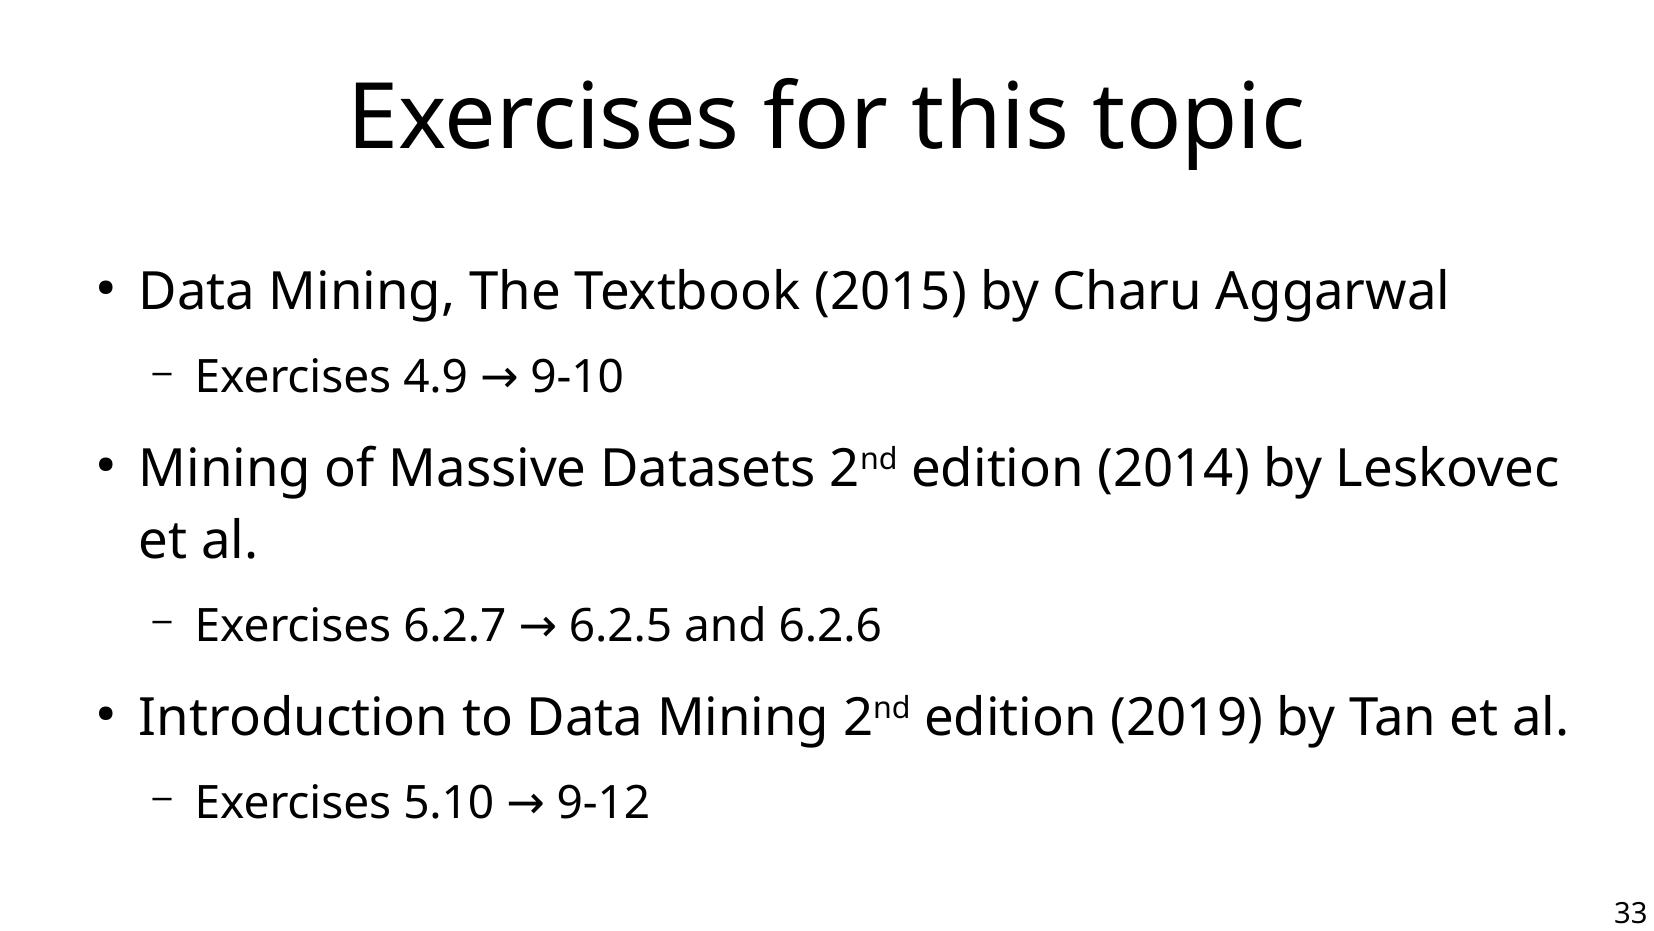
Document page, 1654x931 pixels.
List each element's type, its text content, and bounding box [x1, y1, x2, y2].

list Data Mining, The Textbook (2015) by Charu Aggarwal Exercises 4.9 → 9-10 Mining of Massive Datasets 2nd edition (2014) by Leskovec et al. Exercises 6.2.7 → 6.2.5 and 6.2.6 Introduction to Data Mining 2nd edition (2019) by Tan et al. Exercises 5.10 → 9-12 [82, 253, 1571, 859]
title Exercises for this topic [82, 1, 1571, 226]
